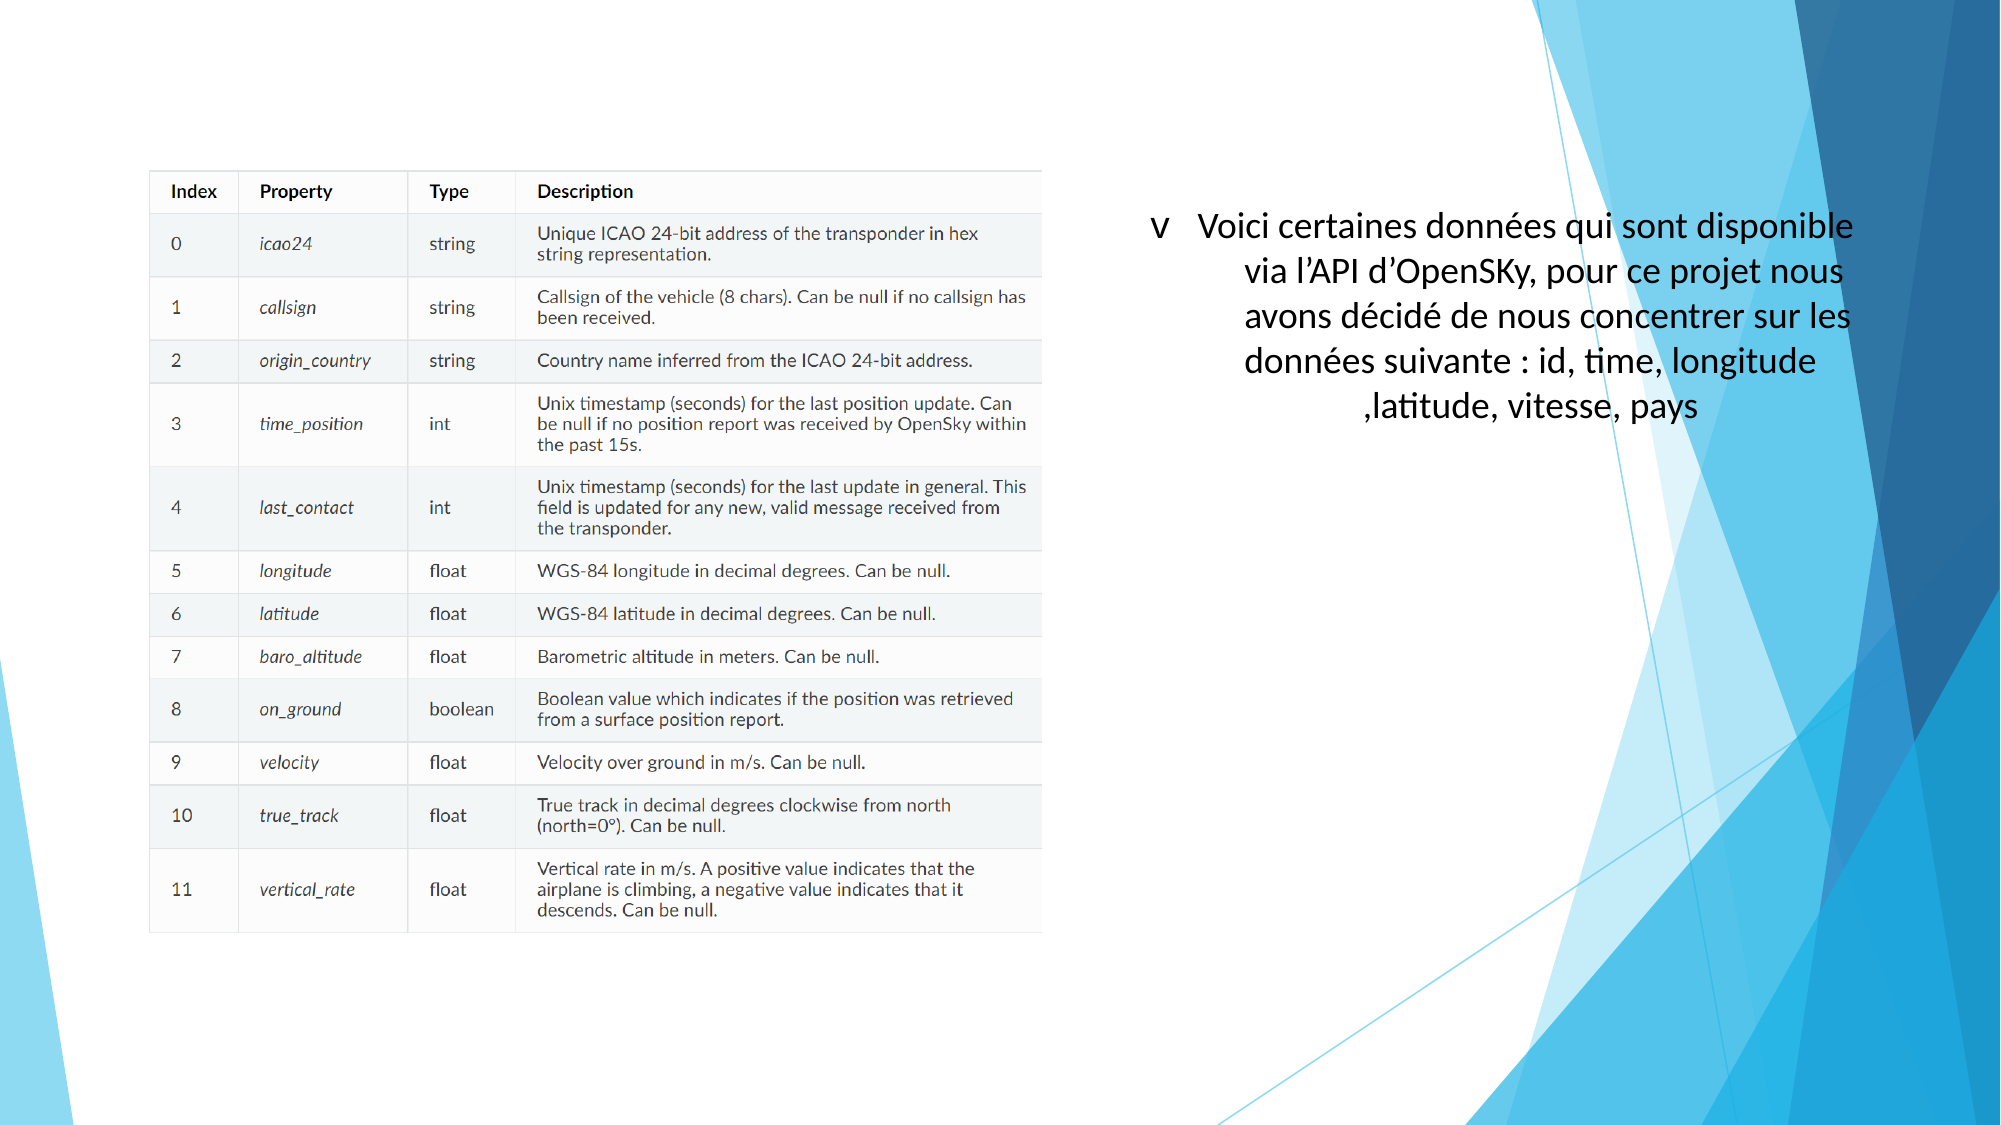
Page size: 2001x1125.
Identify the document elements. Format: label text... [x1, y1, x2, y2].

text_box Voici certaines données qui sont disponible via l’API d’OpenSKy, pour ce projet nous avons décidé de nous concentrer sur les données suivante : id, time, longitude ,latitude, vitesse, pays [1135, 193, 1884, 437]
picture [149, 171, 1042, 933]
